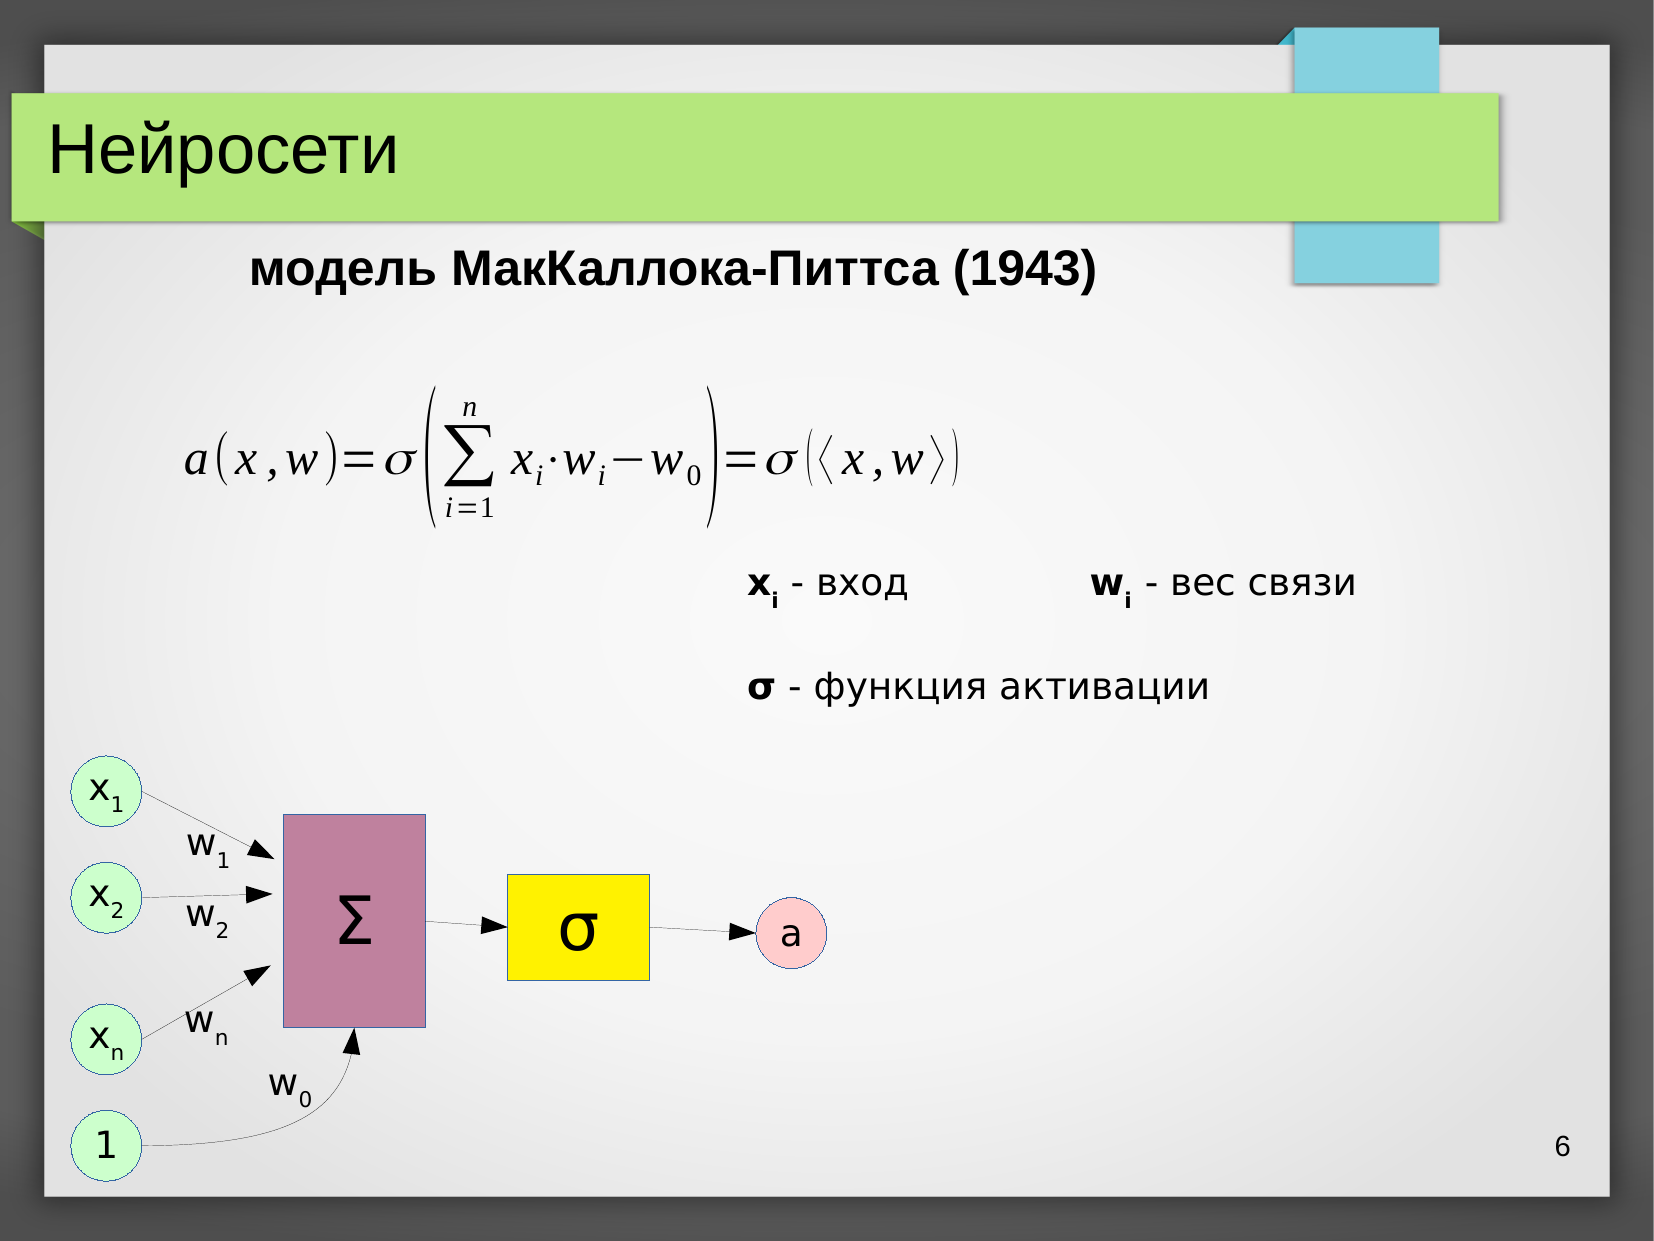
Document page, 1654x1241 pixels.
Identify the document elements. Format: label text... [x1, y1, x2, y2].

picture [0, 0, 1654, 1241]
text_box x1 [70, 755, 142, 827]
text_box x2 [70, 862, 142, 934]
text_box xn [70, 1003, 142, 1075]
text_box 1 [70, 1110, 142, 1182]
text_box σ [507, 874, 650, 981]
title Нейросети [47, 109, 1501, 189]
text_box Σ [283, 814, 426, 1028]
text_box a [755, 897, 827, 969]
text_box xi - вход wi - вес связи σ - функция активации [732, 553, 1560, 717]
chart [177, 382, 967, 532]
subtitle модель МакКаллока-Питтса (1943) [200, 236, 1146, 301]
